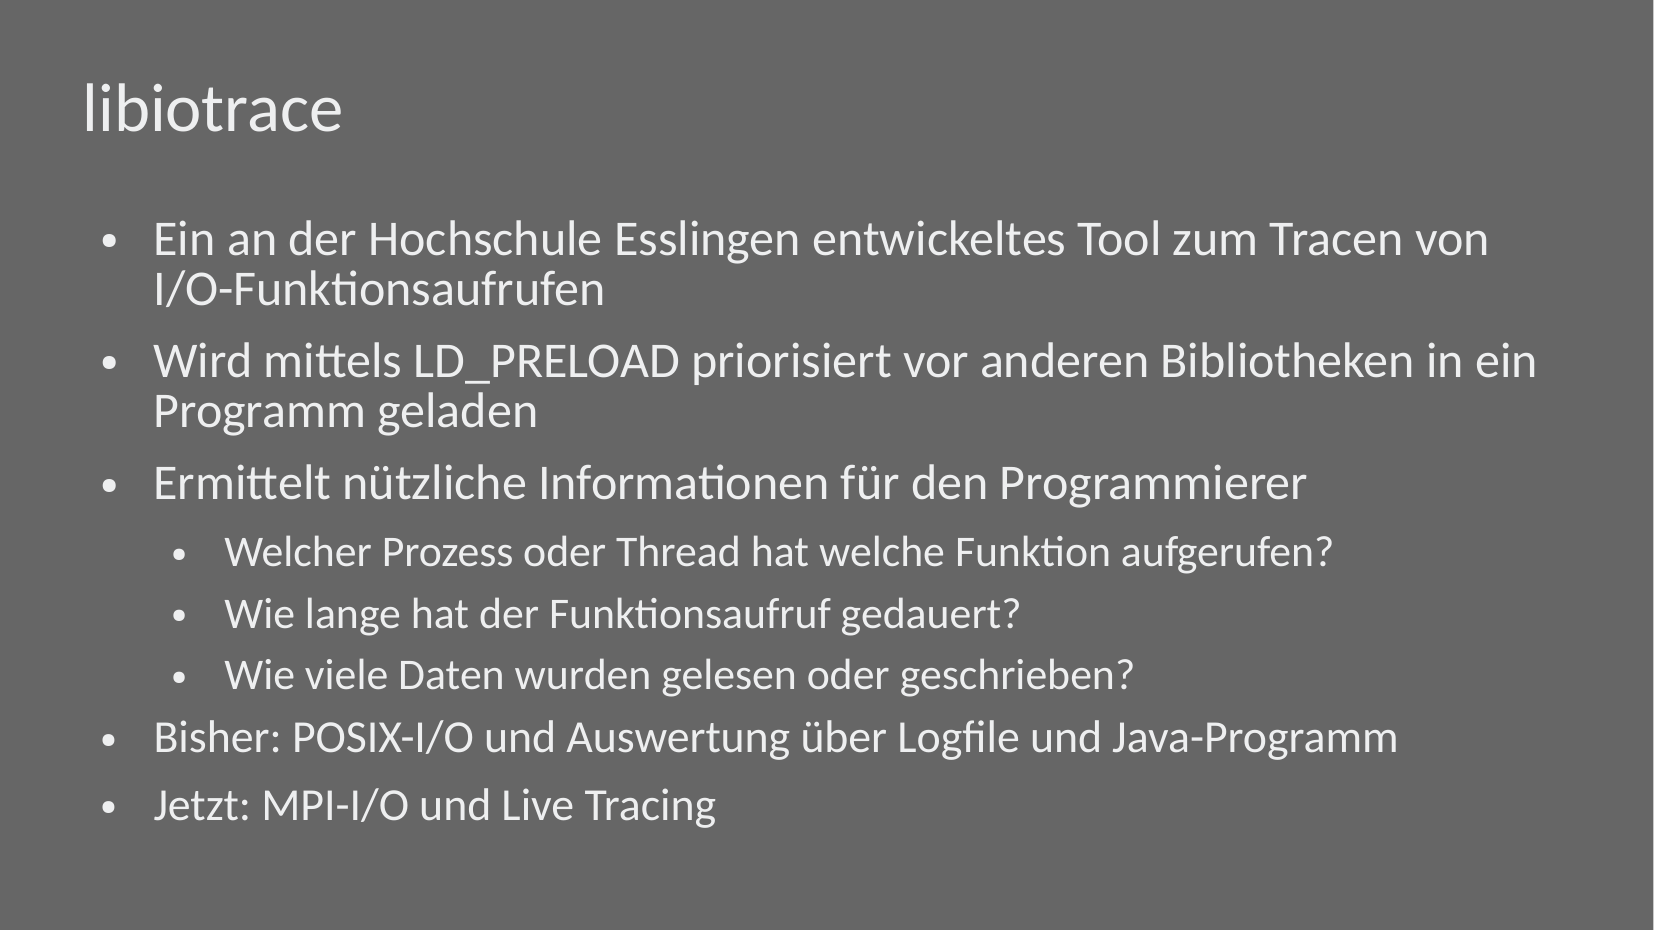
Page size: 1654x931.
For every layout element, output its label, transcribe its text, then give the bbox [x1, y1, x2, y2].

list Ein an der Hochschule Esslingen entwickeltes Tool zum Tracen von I/O-Funktionsaufrufen Wird mittels LD_PRELOAD priorisiert vor anderen Bibliotheken in ein Programm geladen Ermittelt nützliche Informationen für den Programmierer Welcher Prozess oder Thread hat welche Funktion aufgerufen? Wie lange hat der Funktionsaufruf gedauert? Wie viele Daten wurden gelesen oder geschrieben? Bisher: POSIX-I/O und Auswertung über Logfile und Java-Programm Jetzt: MPI-I/O und Live Tracing [82, 217, 1571, 832]
title libiotrace [82, 37, 1571, 193]
